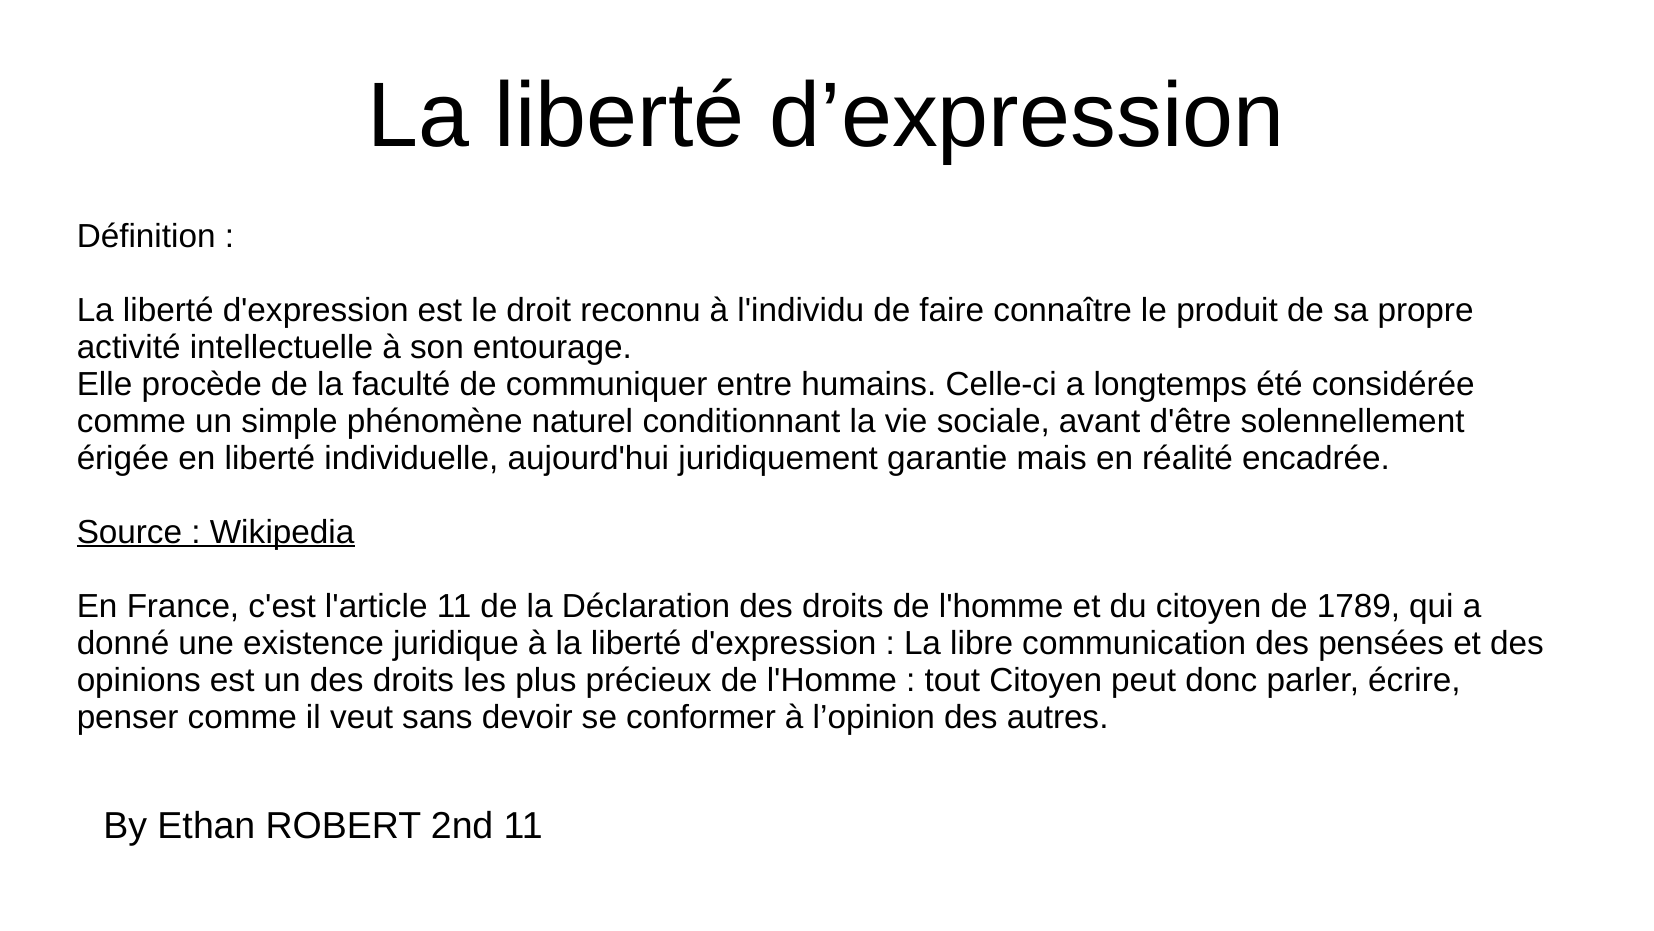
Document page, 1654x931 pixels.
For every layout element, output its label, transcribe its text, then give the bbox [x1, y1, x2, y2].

subtitle Définition : La liberté d'expression est le droit reconnu à l'individu de faire connaître le produit de sa propre activité intellectuelle à son entourage. Elle procède de la faculté de communiquer entre humains. Celle-ci a longtemps été considérée comme un simple phénomène naturel conditionnant la vie sociale, avant d'être solennellement érigée en liberté individuelle, aujourd'hui juridiquement garantie mais en réalité encadrée. Source : Wikipedia En France, c'est l'article 11 de la Déclaration des droits de l'homme et du citoyen de 1789, qui a donné une existence juridique à la liberté d'expression : La libre communication des pensées et des opinions est un des droits les plus précieux de l'Homme : tout Citoyen peut donc parler, écrire, penser comme il veut sans devoir se conformer à l’opinion des autres. [76, 206, 1565, 747]
text_box By Ethan ROBERT 2nd 11 [88, 797, 709, 855]
title La liberté d’expression [82, 37, 1571, 193]
